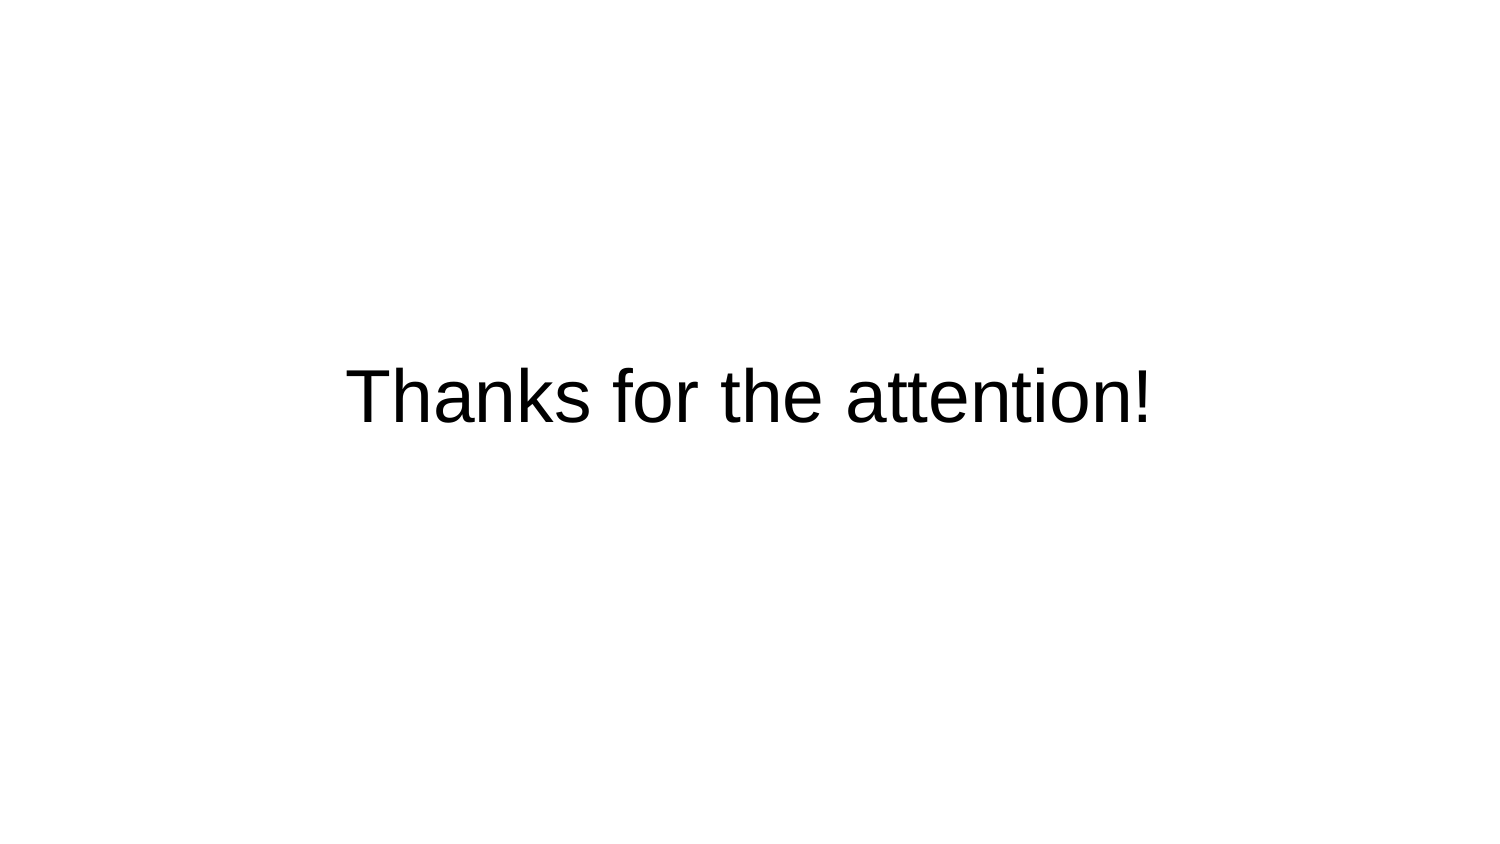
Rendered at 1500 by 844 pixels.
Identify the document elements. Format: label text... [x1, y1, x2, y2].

text_box Thanks for the attention! [51, 21, 1449, 750]
